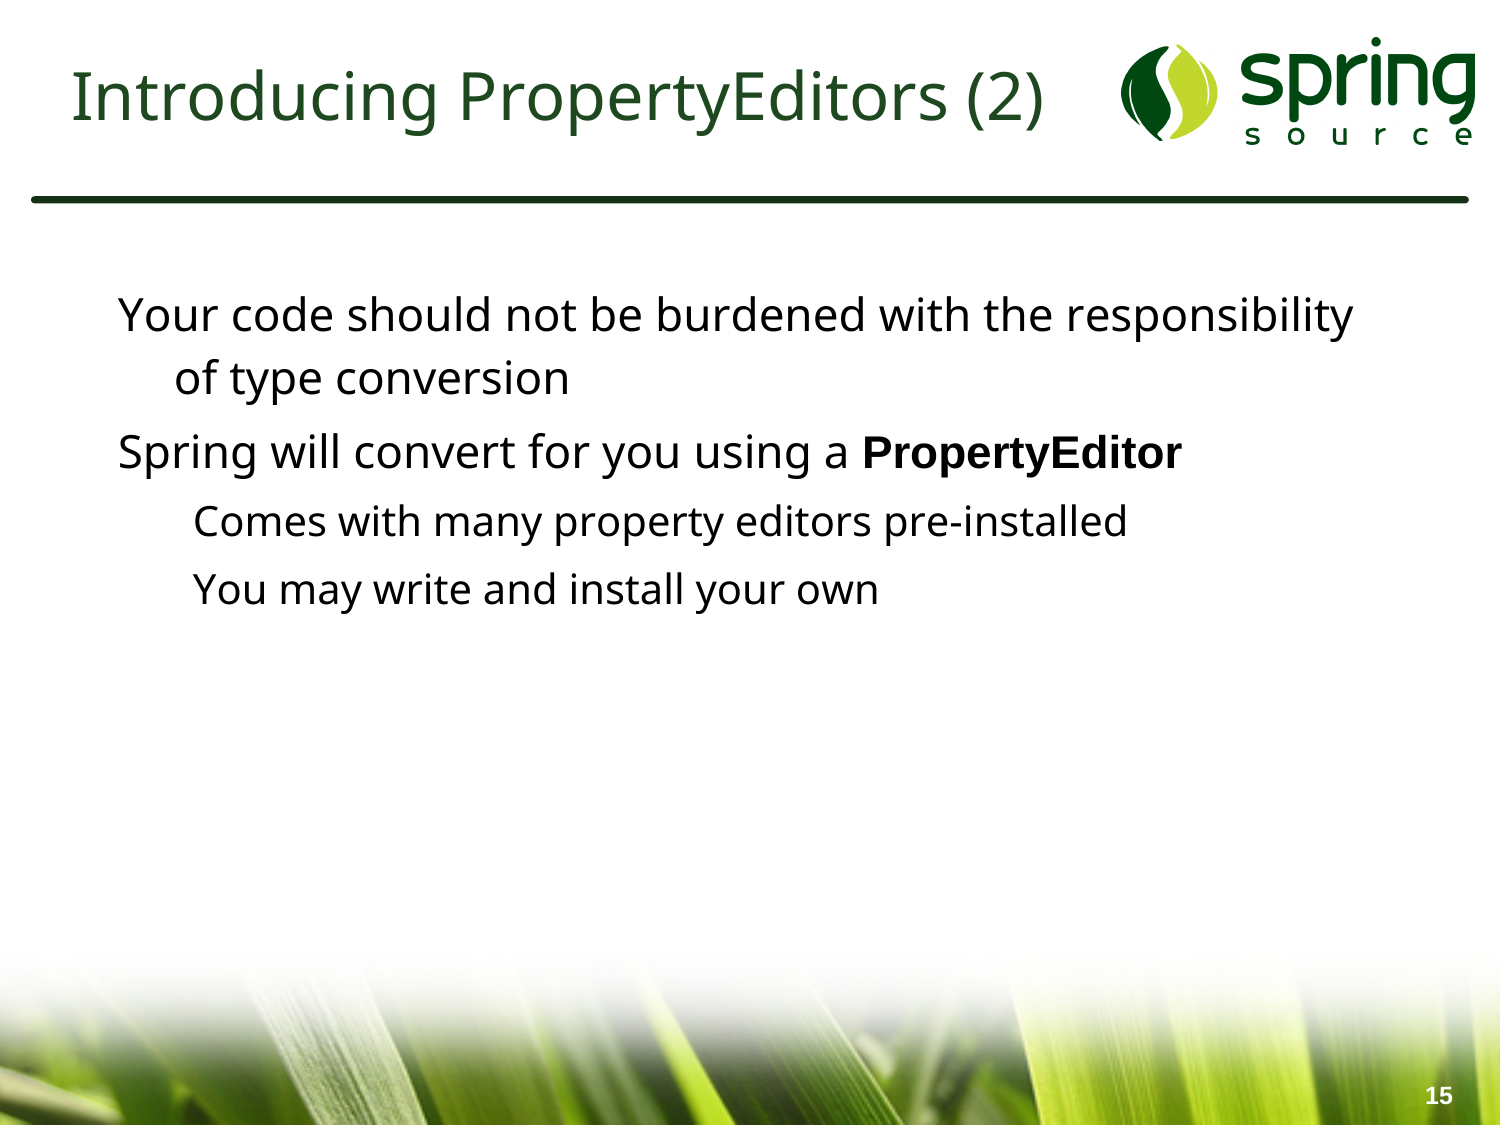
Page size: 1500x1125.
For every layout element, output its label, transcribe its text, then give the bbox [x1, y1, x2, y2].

title Introducing PropertyEditors (2) [56, 5, 1089, 184]
picture [1121, 37, 1475, 145]
picture [0, 944, 1500, 1125]
list Your code should not be burdened with the responsibility of type conversion Spring will convert for you using a PropertyEditor Comes with many property editors pre-installed You may write and install your own [103, 275, 1394, 938]
